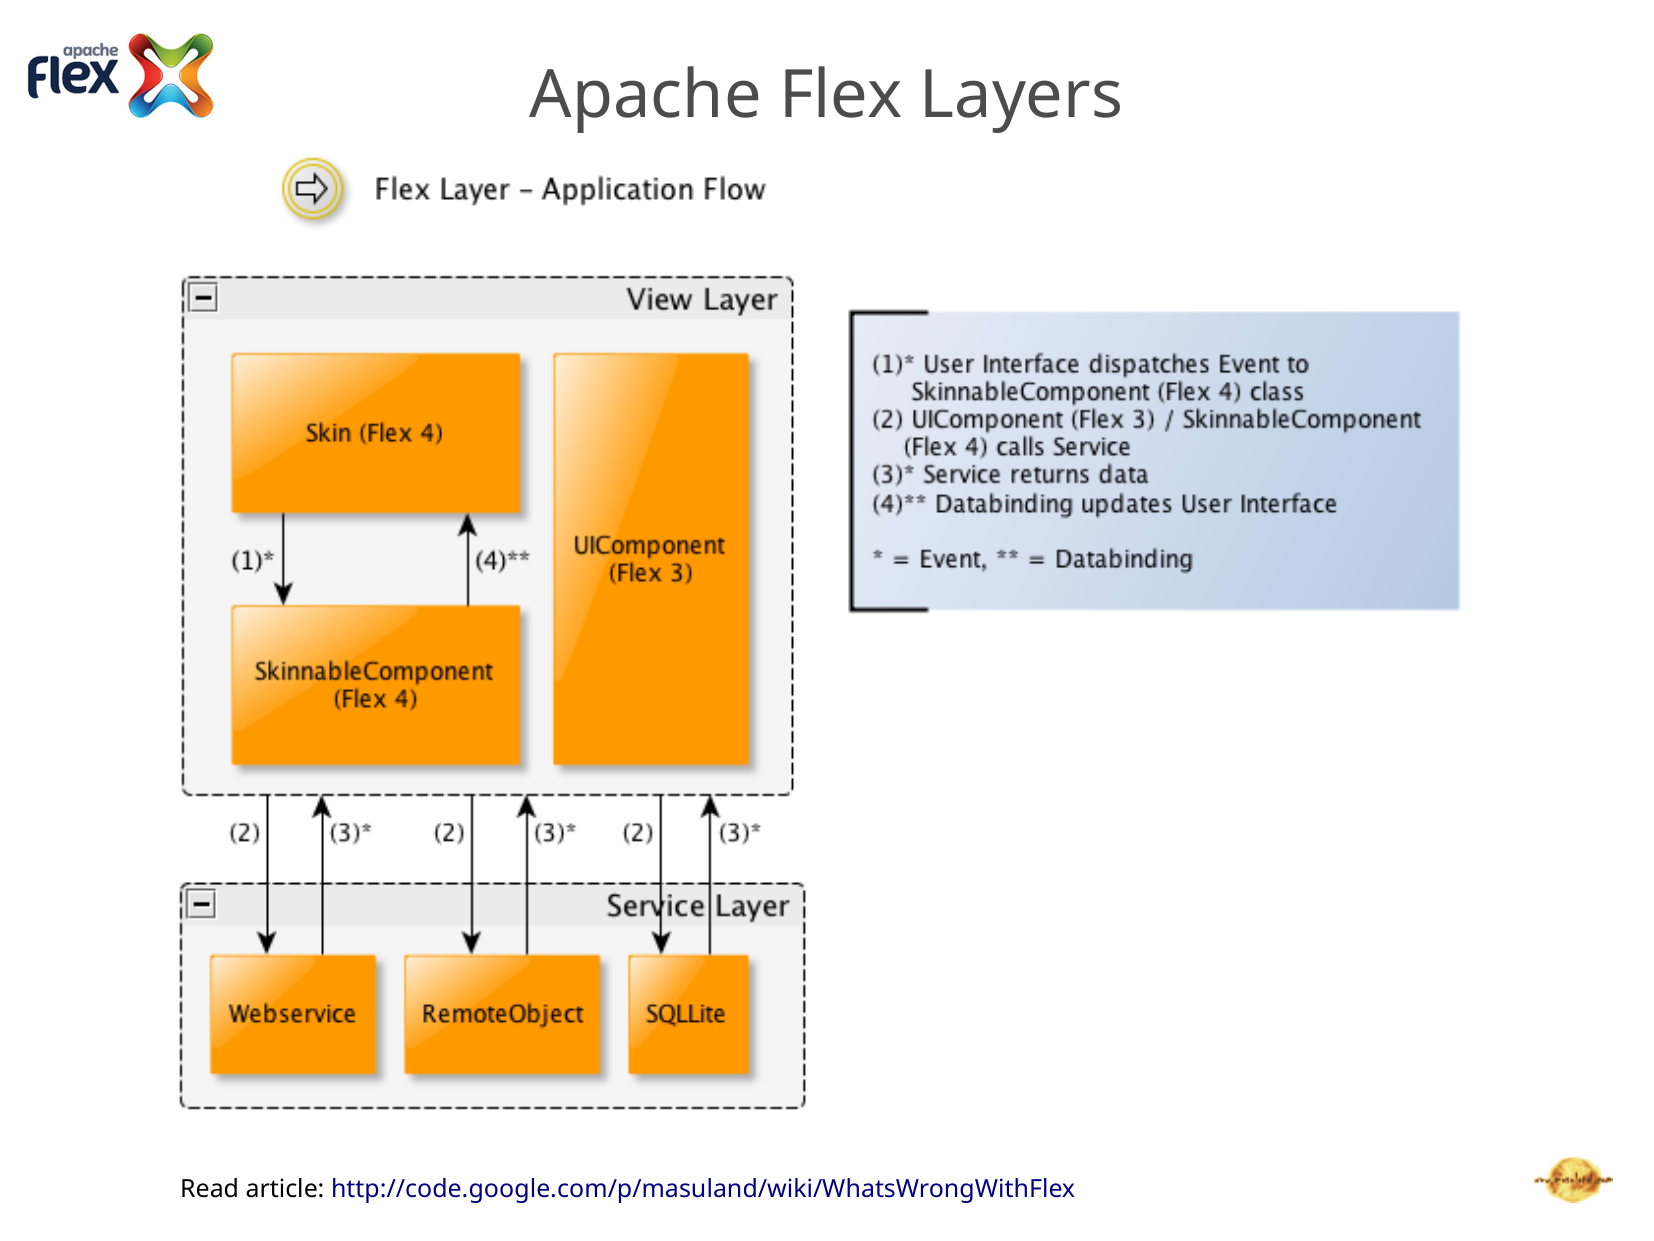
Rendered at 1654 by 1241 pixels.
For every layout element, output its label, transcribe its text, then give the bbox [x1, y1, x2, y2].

picture [25, 25, 215, 125]
picture [1534, 1157, 1613, 1203]
title Apache Flex Layers [205, 35, 1448, 148]
picture [151, 129, 1490, 1139]
text_box Read article: http://code.google.com/p/masuland/wiki/WhatsWrongWithFlex [165, 1163, 1347, 1209]
